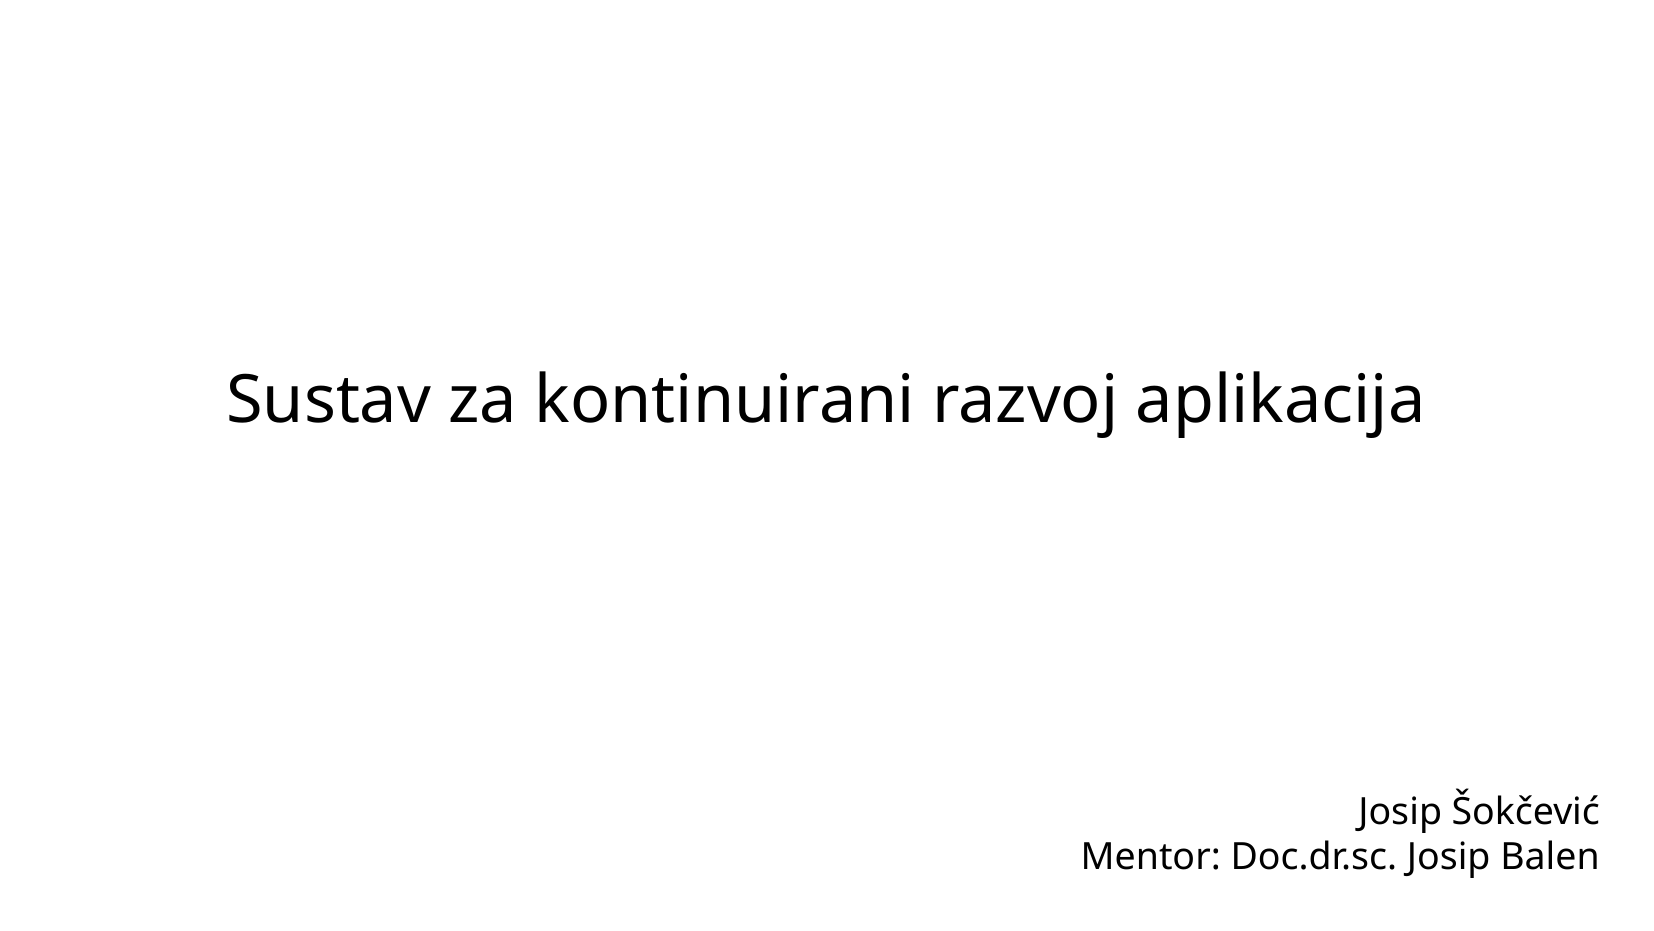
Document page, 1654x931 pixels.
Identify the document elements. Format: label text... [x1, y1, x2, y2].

text_box Josip Šokčević Mentor: Doc.dr.sc. Josip Balen [990, 779, 1615, 885]
subtitle Sustav za kontinuirani razvoj aplikacija [82, 37, 1571, 757]
